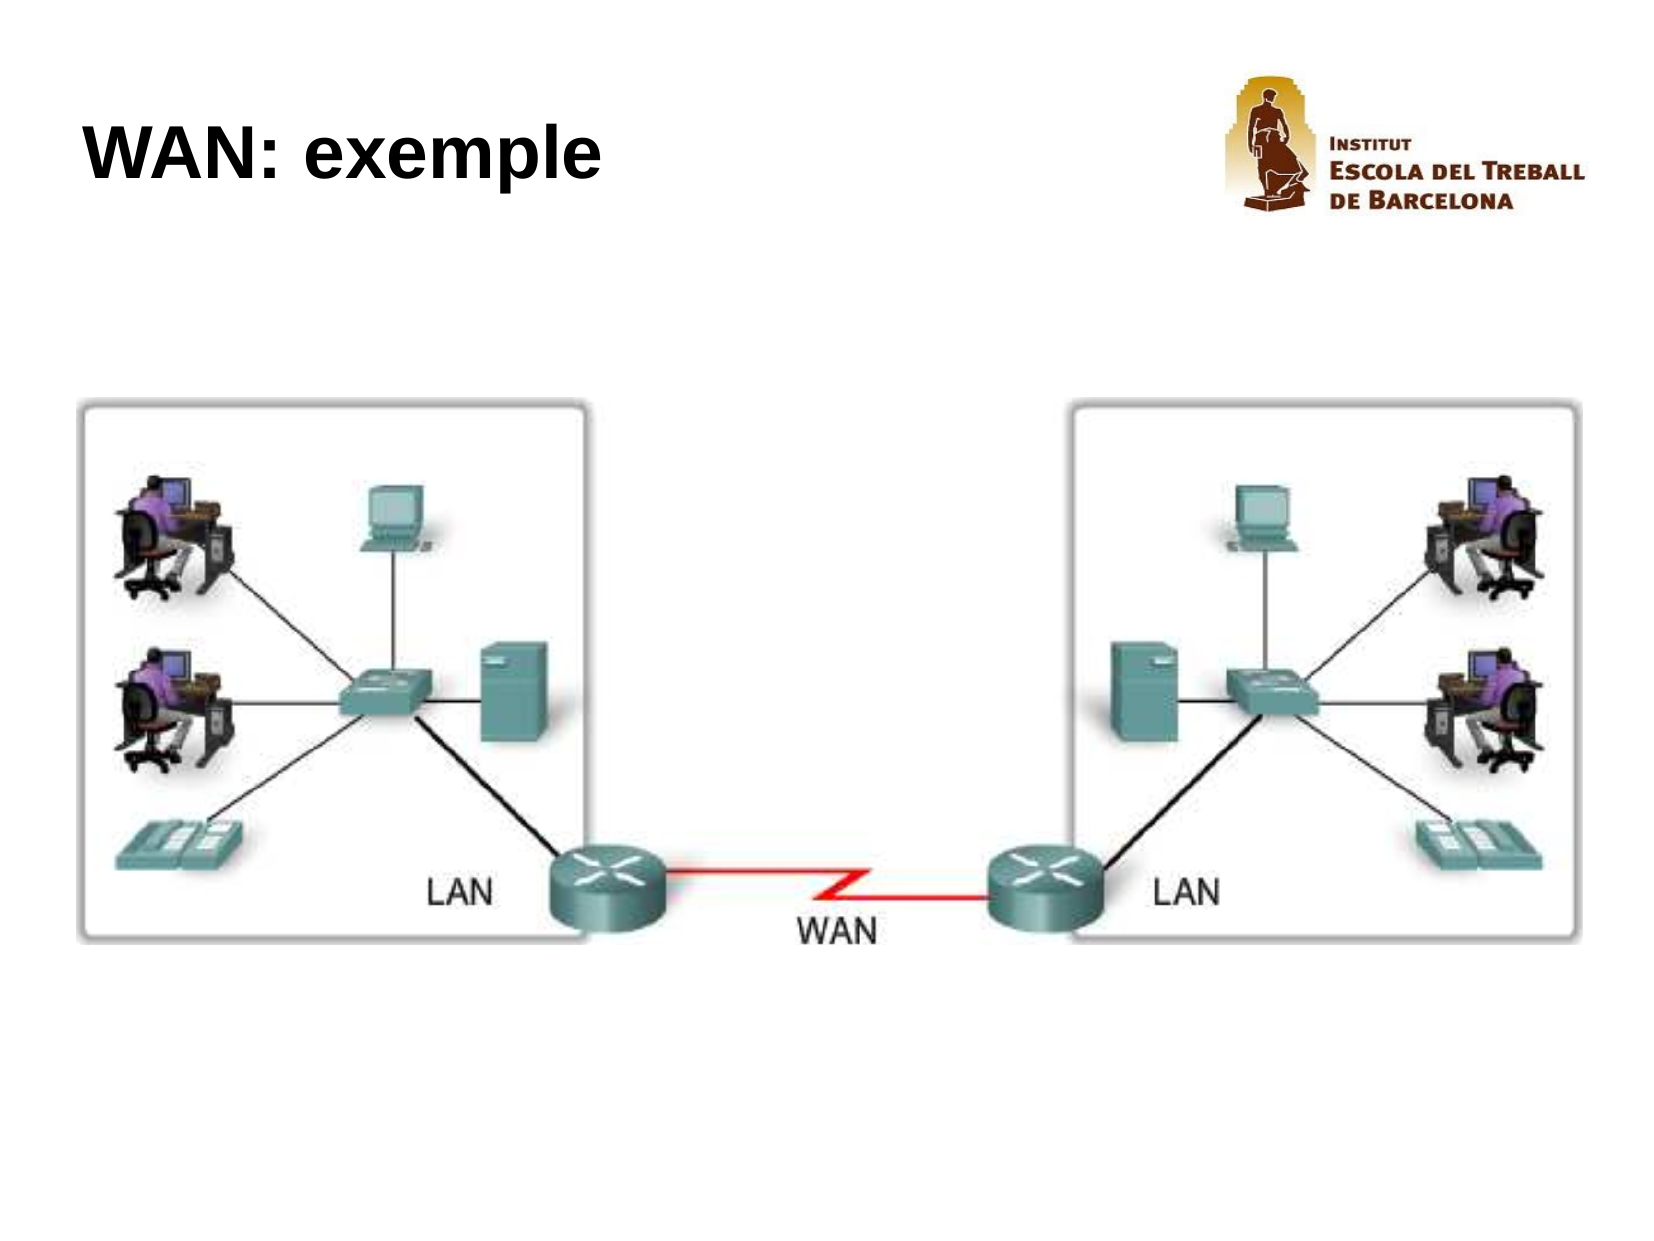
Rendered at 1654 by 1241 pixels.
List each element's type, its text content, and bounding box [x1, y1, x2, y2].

title WAN: exemple [82, 49, 1571, 257]
picture [1204, 70, 1595, 223]
picture [76, 397, 1583, 945]
